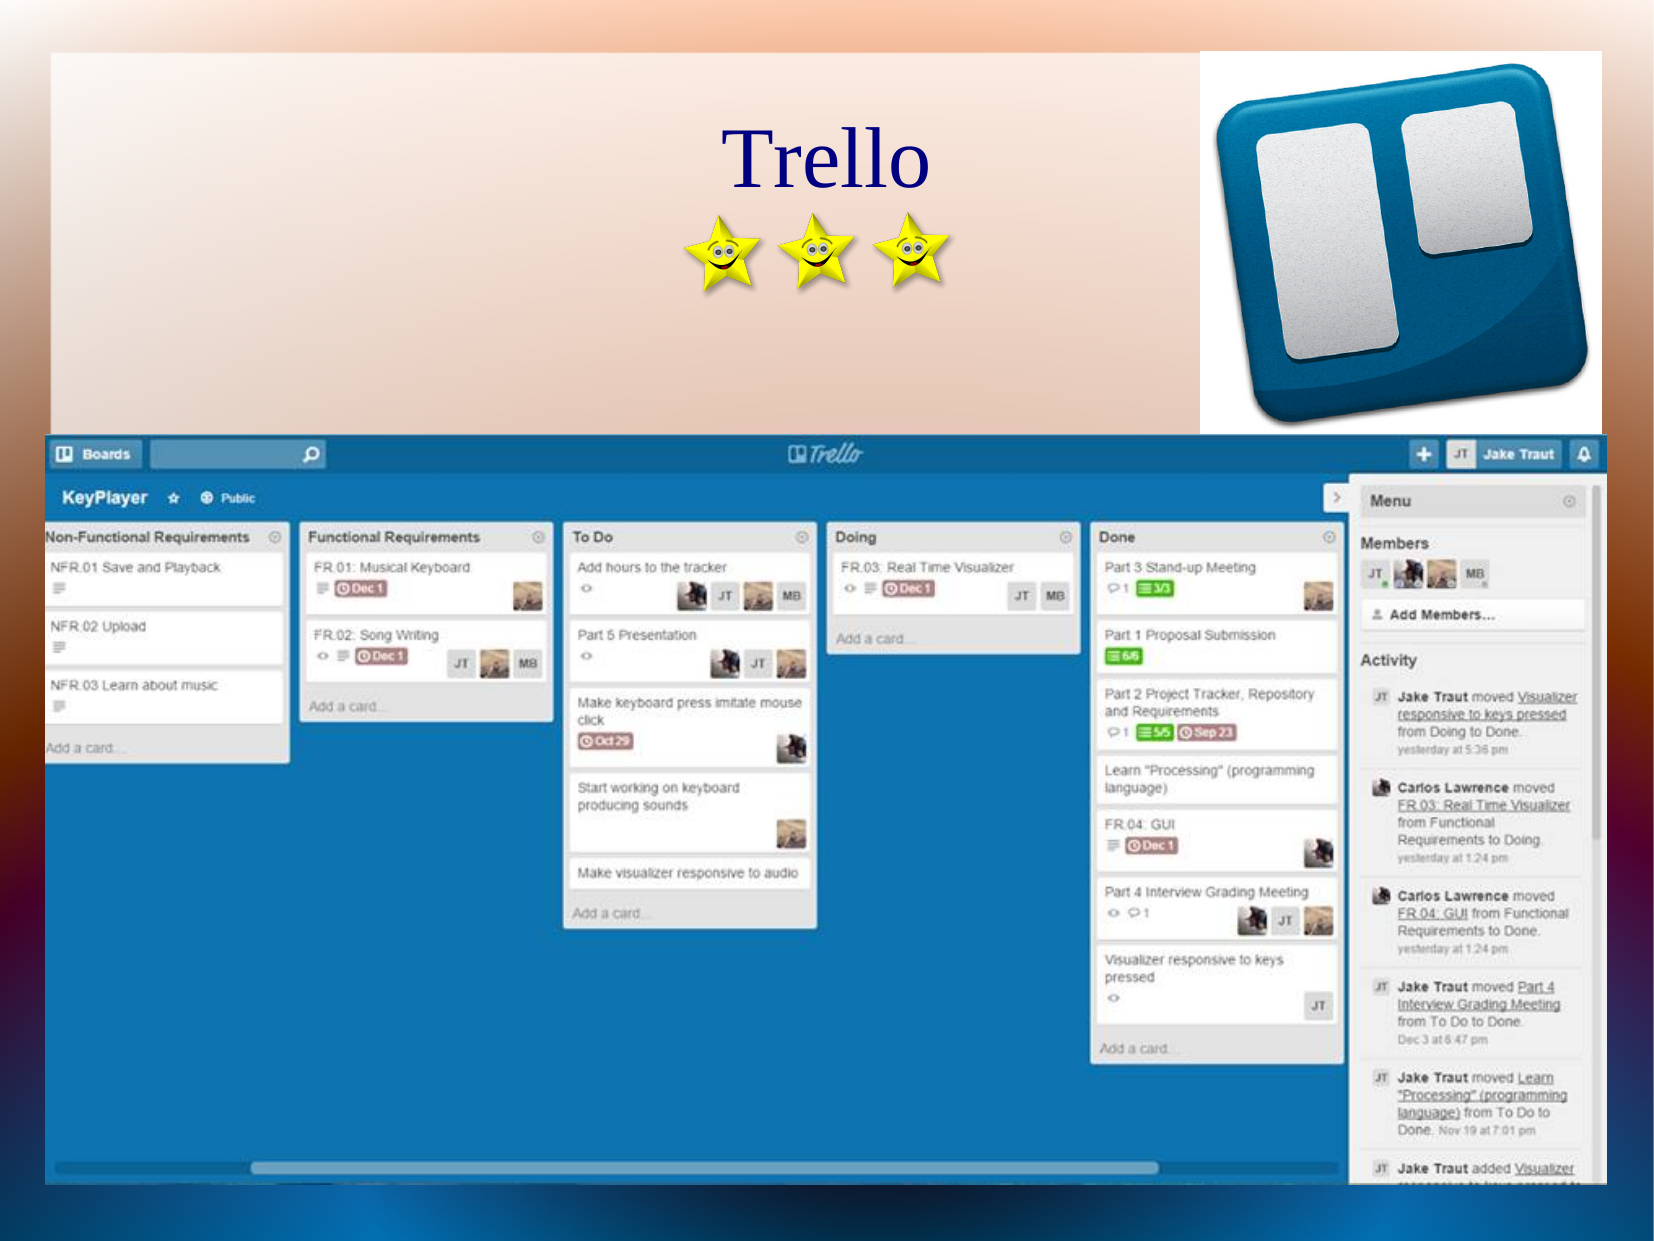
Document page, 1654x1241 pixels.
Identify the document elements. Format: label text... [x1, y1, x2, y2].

picture [0, 0, 1654, 1241]
title Trello [82, 55, 1200, 263]
